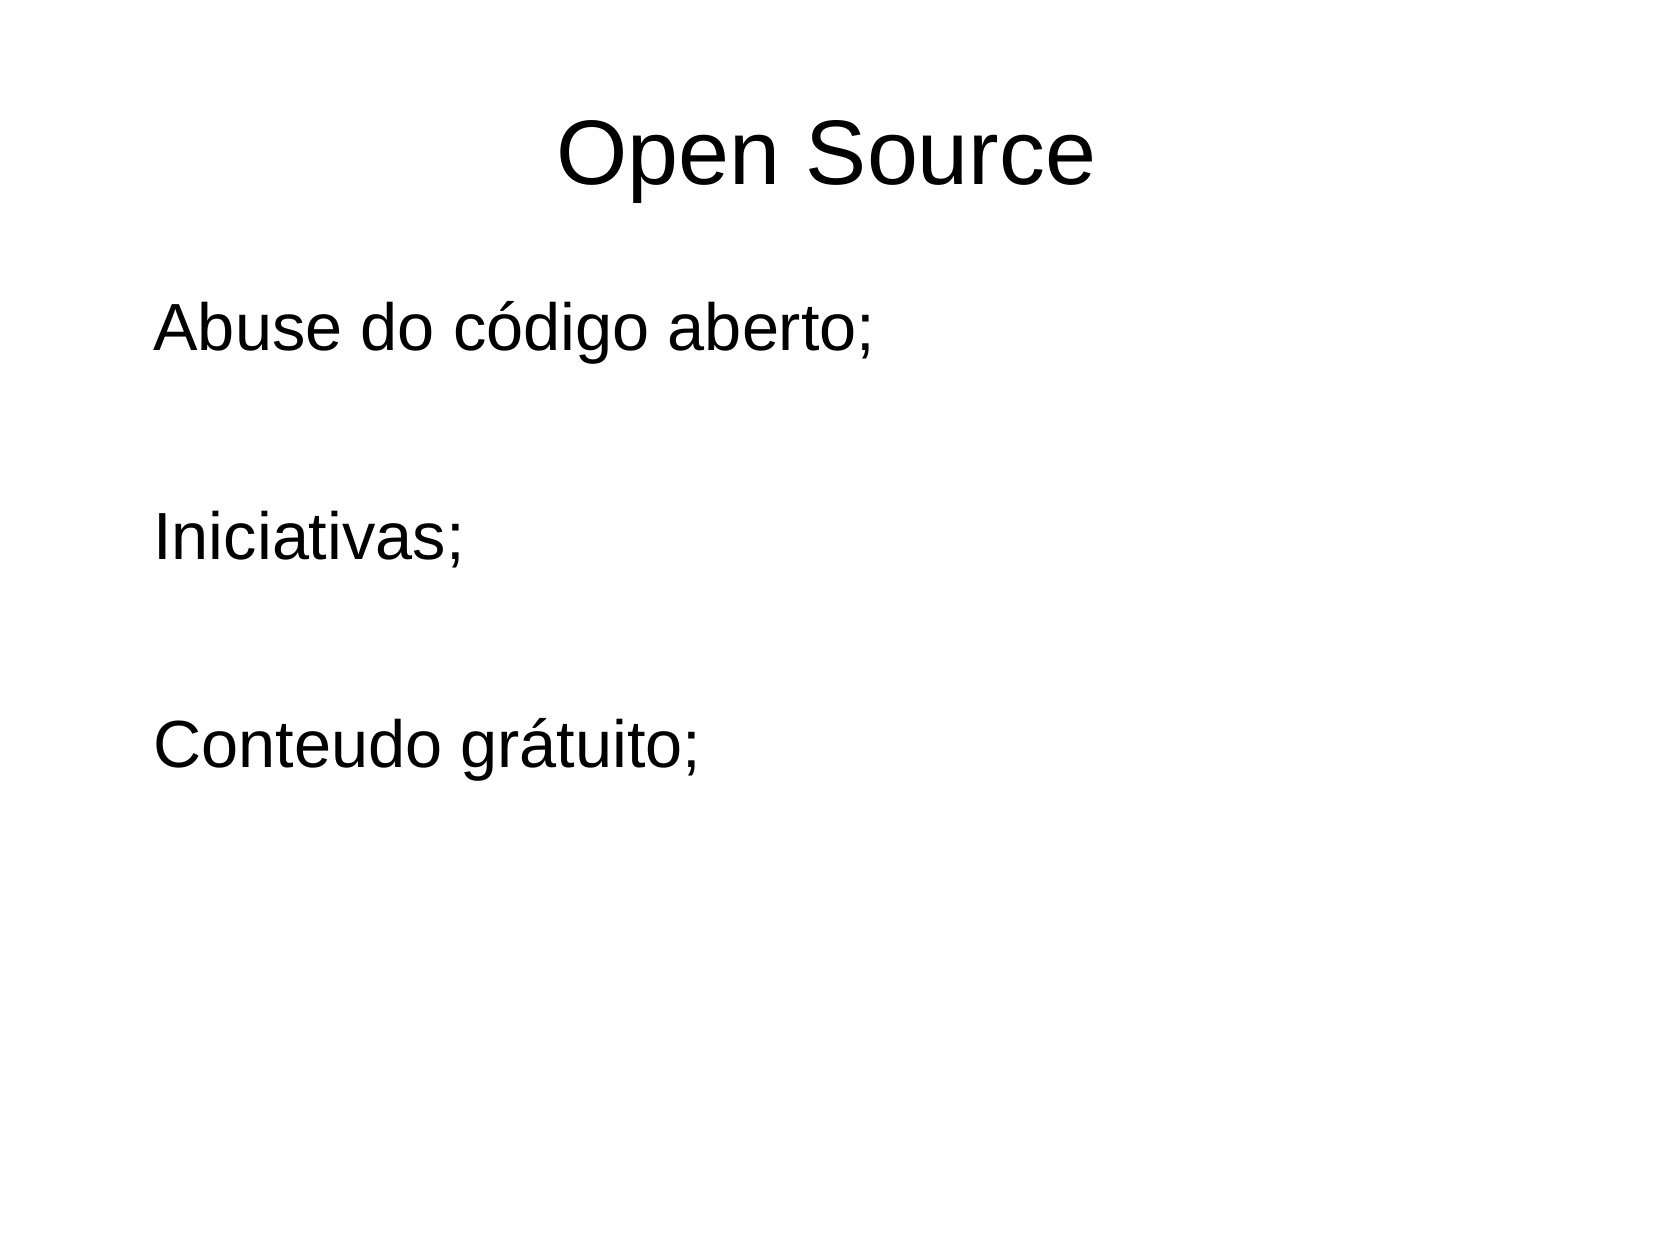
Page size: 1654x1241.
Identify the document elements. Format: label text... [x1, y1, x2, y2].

list Abuse do código aberto; Iniciativas; Conteudo grátuito; [82, 290, 1571, 1109]
title Open Source [82, 49, 1571, 257]
